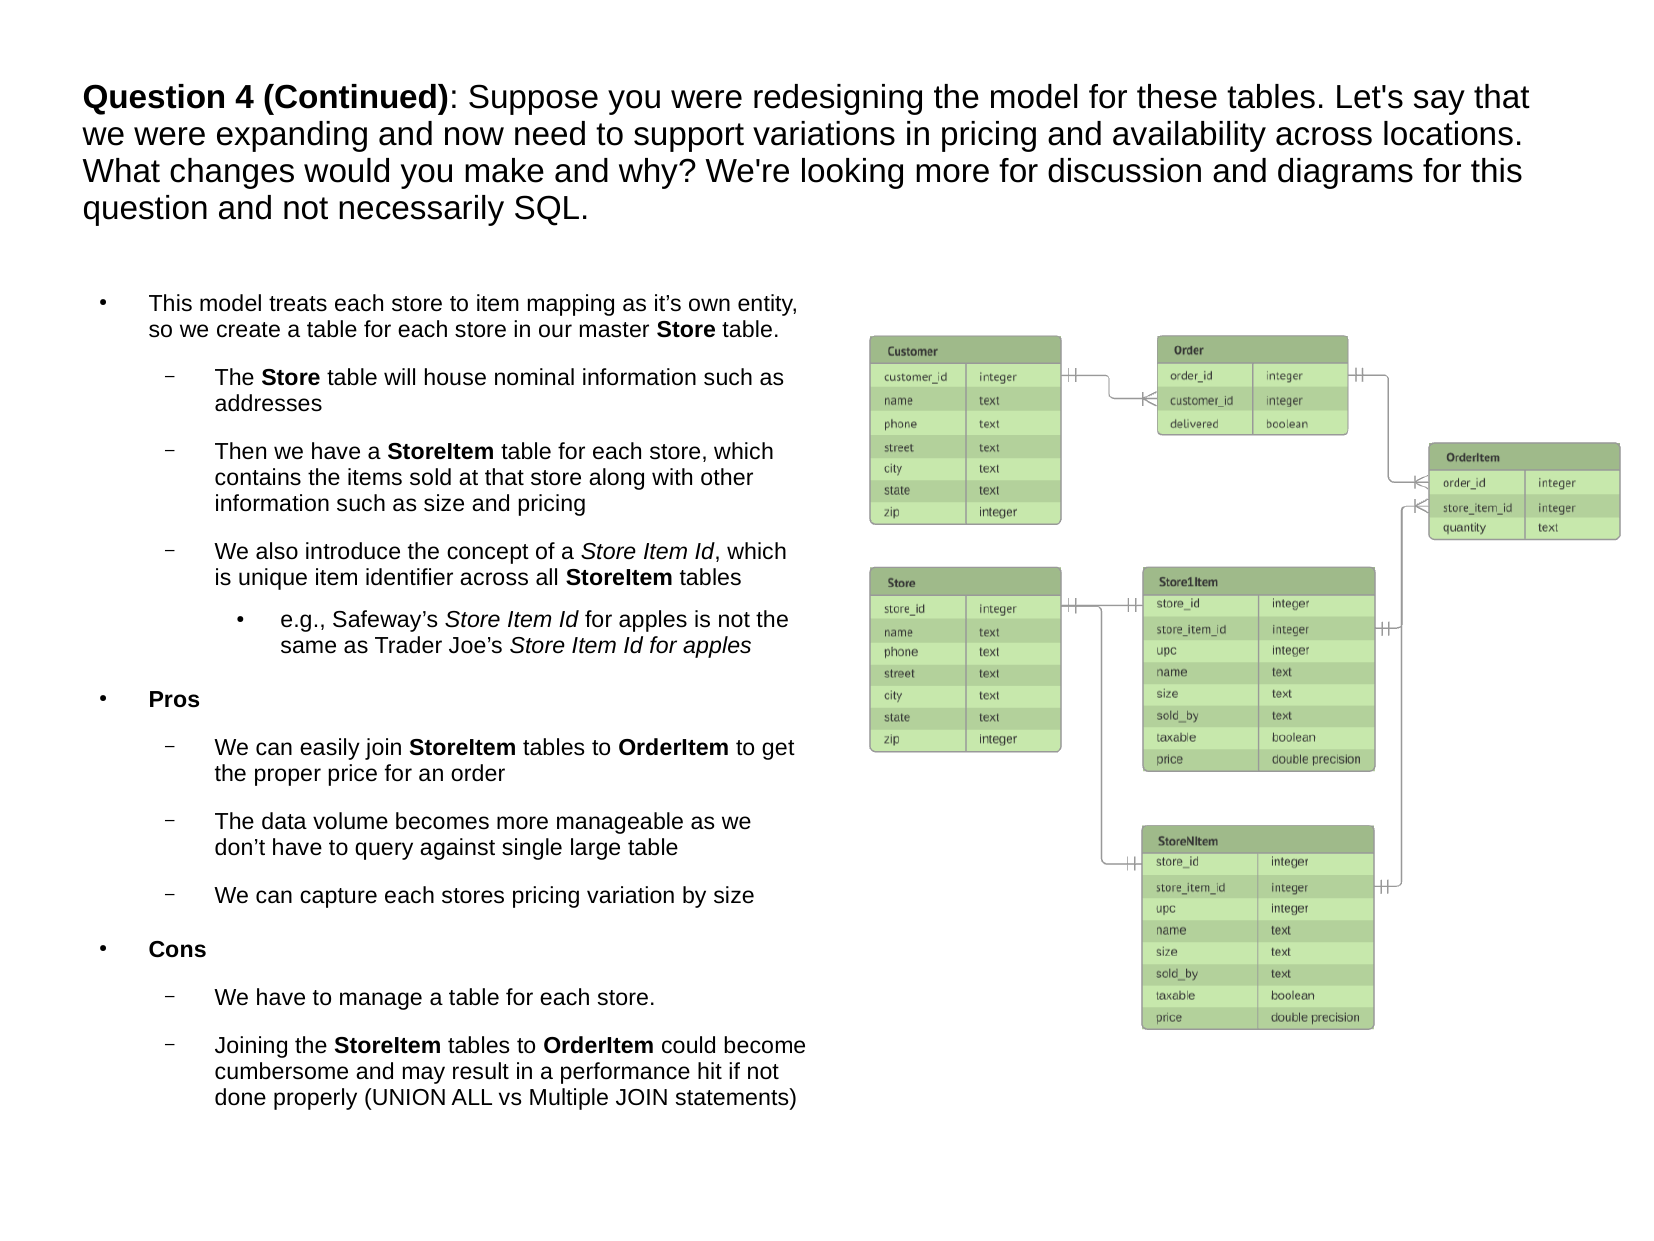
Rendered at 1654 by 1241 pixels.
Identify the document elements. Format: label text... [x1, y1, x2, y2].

picture [859, 327, 1626, 1036]
list This model treats each store to item mapping as it’s own entity, so we create a table for each store in our master Store table. The Store table will house nominal information such as addresses Then we have a StoreItem table for each store, which contains the items sold at that store along with other information such as size and pricing We also introduce the concept of a Store Item Id, which is unique item identifier across all StoreItem tables e.g., Safeway’s Store Item Id for apples is not the same as Trader Joe’s Store Item Id for apples Pros We can easily join StoreItem tables to OrderItem to get the proper price for an order The data volume becomes more manageable as we don’t have to query against single large table We can capture each stores pricing variation by size Cons We have to manage a table for each store. Joining the StoreItem tables to OrderItem could become cumbersome and may result in a performance hit if not done properly (UNION ALL vs Multiple JOIN statements) [82, 290, 809, 1141]
title Question 4 (Continued): Suppose you were redesigning the model for these tables. Let's say that we were expanding and now need to support variations in pricing and availability across locations. What changes would you make and why? We're looking more for discussion and diagrams for this question and not necessarily SQL. [82, 49, 1571, 257]
